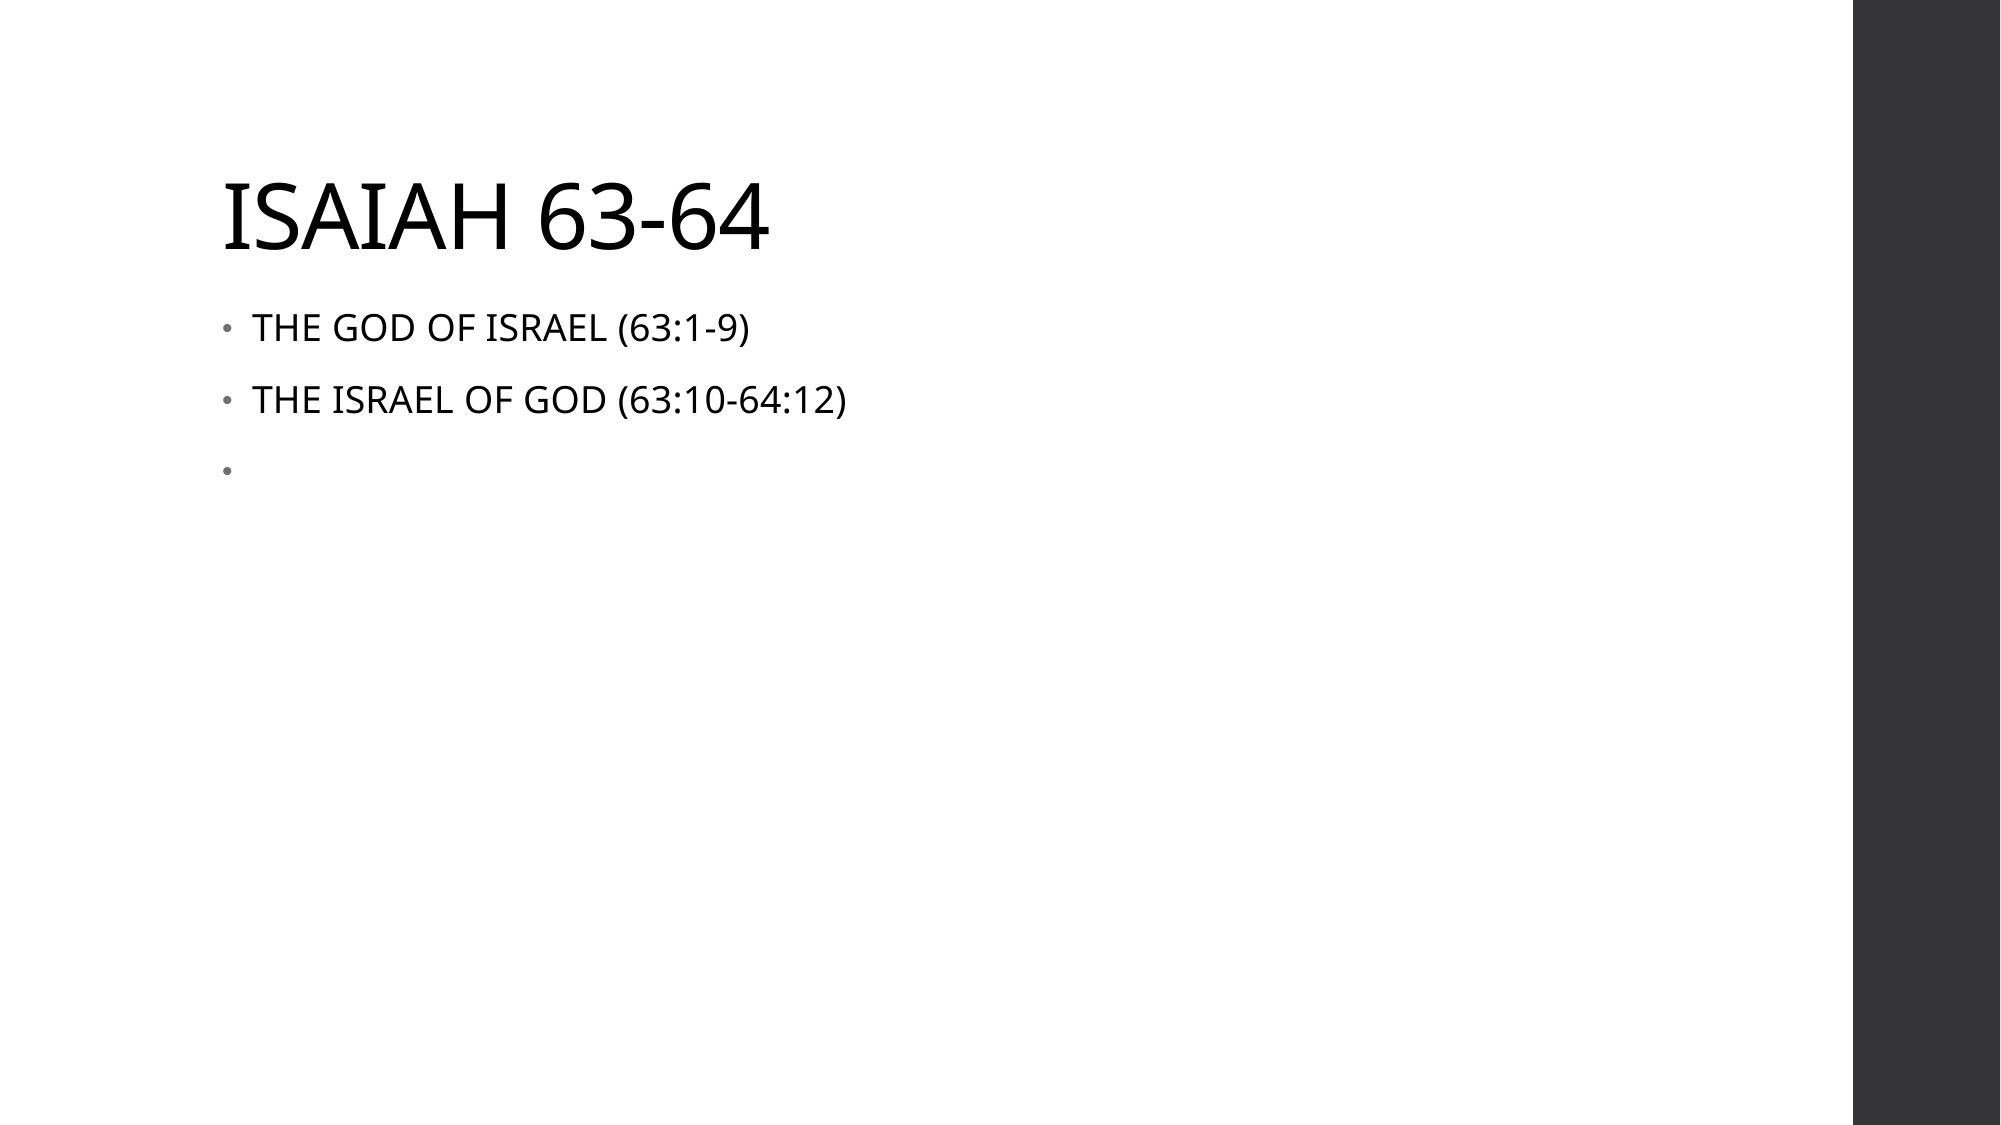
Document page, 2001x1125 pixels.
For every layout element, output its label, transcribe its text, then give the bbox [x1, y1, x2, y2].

title ISAIAH 63-64 [206, 60, 1797, 278]
list THE GOD OF ISRAEL (63:1-9) THE ISRAEL OF GOD (63:10-64:12) [206, 299, 1617, 1014]
